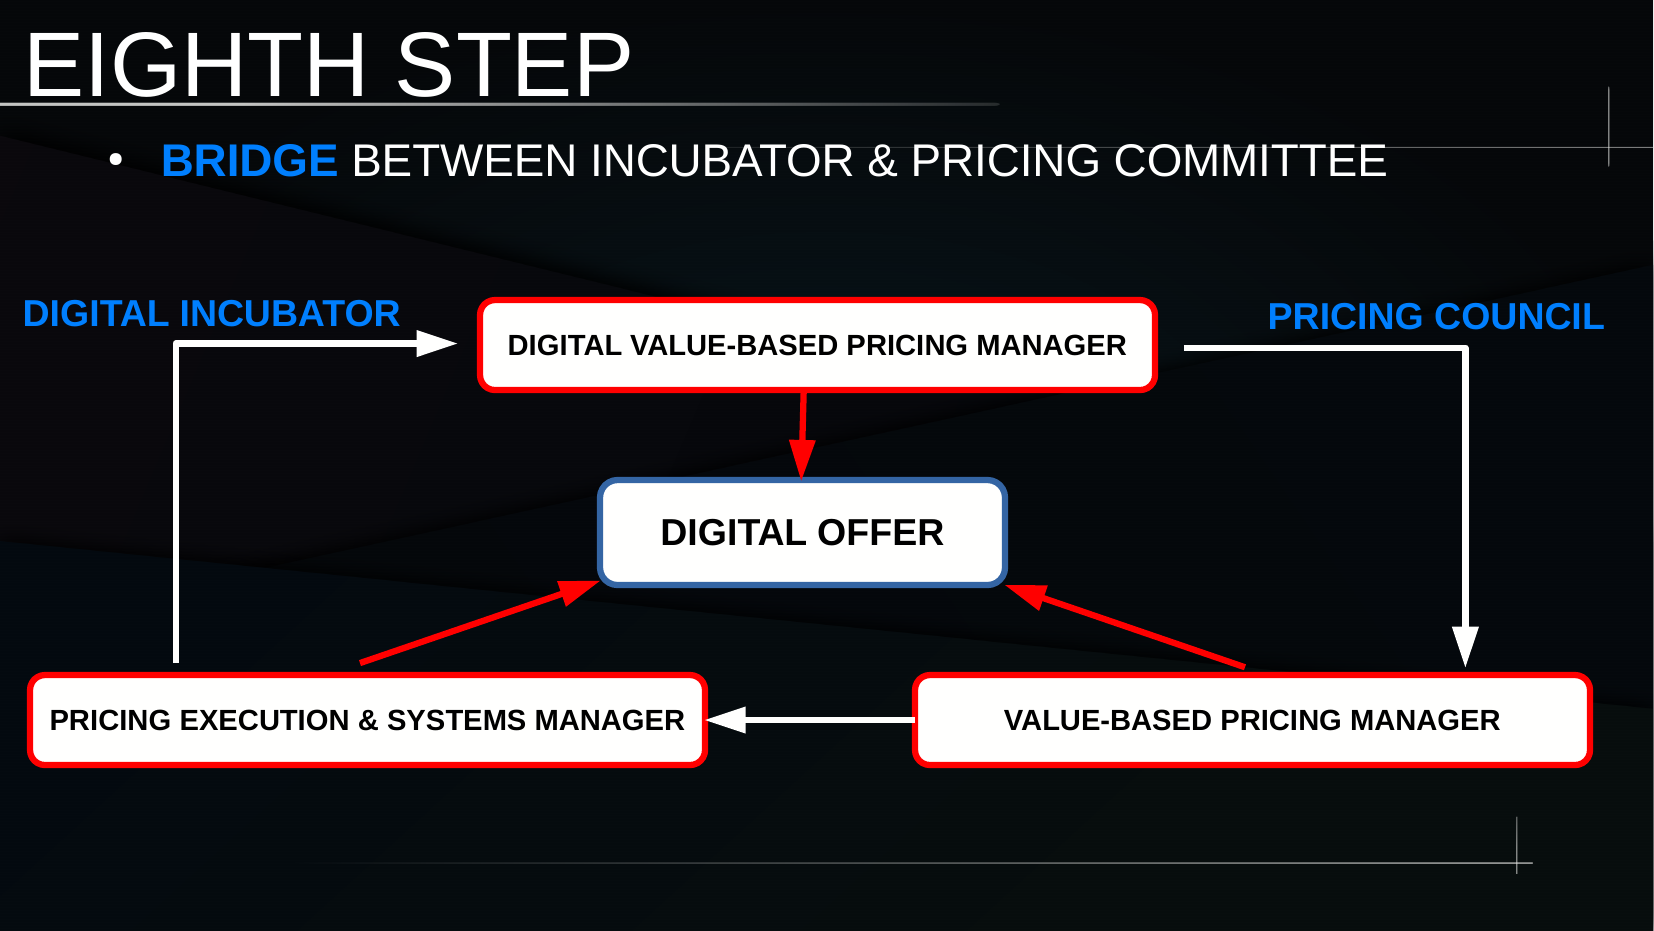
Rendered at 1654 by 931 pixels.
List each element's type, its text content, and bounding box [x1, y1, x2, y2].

picture [0, 0, 1654, 931]
text_box DIGITAL INCUBATOR [7, 285, 416, 342]
list BRIDGE BETWEEN INCUBATOR & PRICING COMMITTEE [90, 135, 1579, 301]
text_box DIGITAL VALUE-BASED PRICING MANAGER [480, 300, 1156, 391]
text_box PRICING COUNCIL [1252, 288, 1621, 346]
text_box PRICING EXECUTION & SYSTEMS MANAGER [30, 675, 706, 766]
text_box DIGITAL OFFER [600, 480, 1006, 586]
title EIGHTH STEP [23, 11, 1589, 119]
text_box VALUE-BASED PRICING MANAGER [915, 675, 1591, 766]
